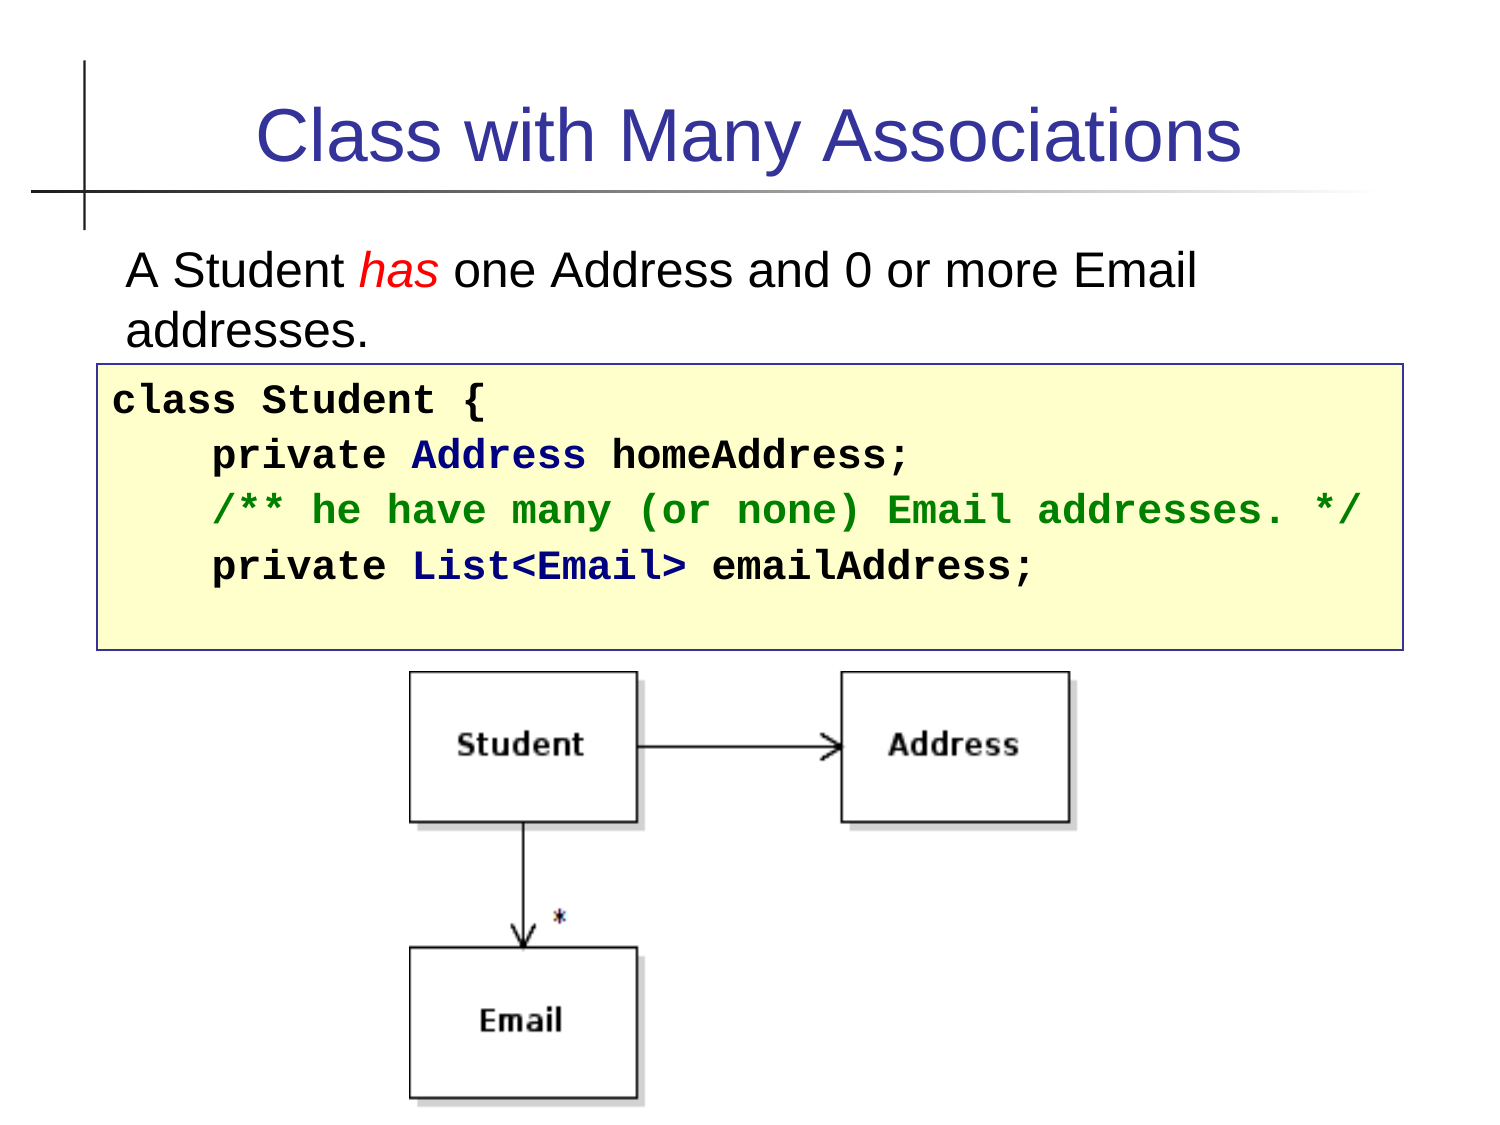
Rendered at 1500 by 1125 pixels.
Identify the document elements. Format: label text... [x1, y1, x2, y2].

list A Student has one Address and 0 or more Email addresses. [110, 229, 1411, 393]
text_box class Student { private Address homeAddress; /** he have many (or none) Email addresses. */ private List<Email> emailAddress; [96, 364, 1404, 651]
picture [409, 671, 1080, 1110]
title Class with Many Associations [100, 42, 1400, 185]
